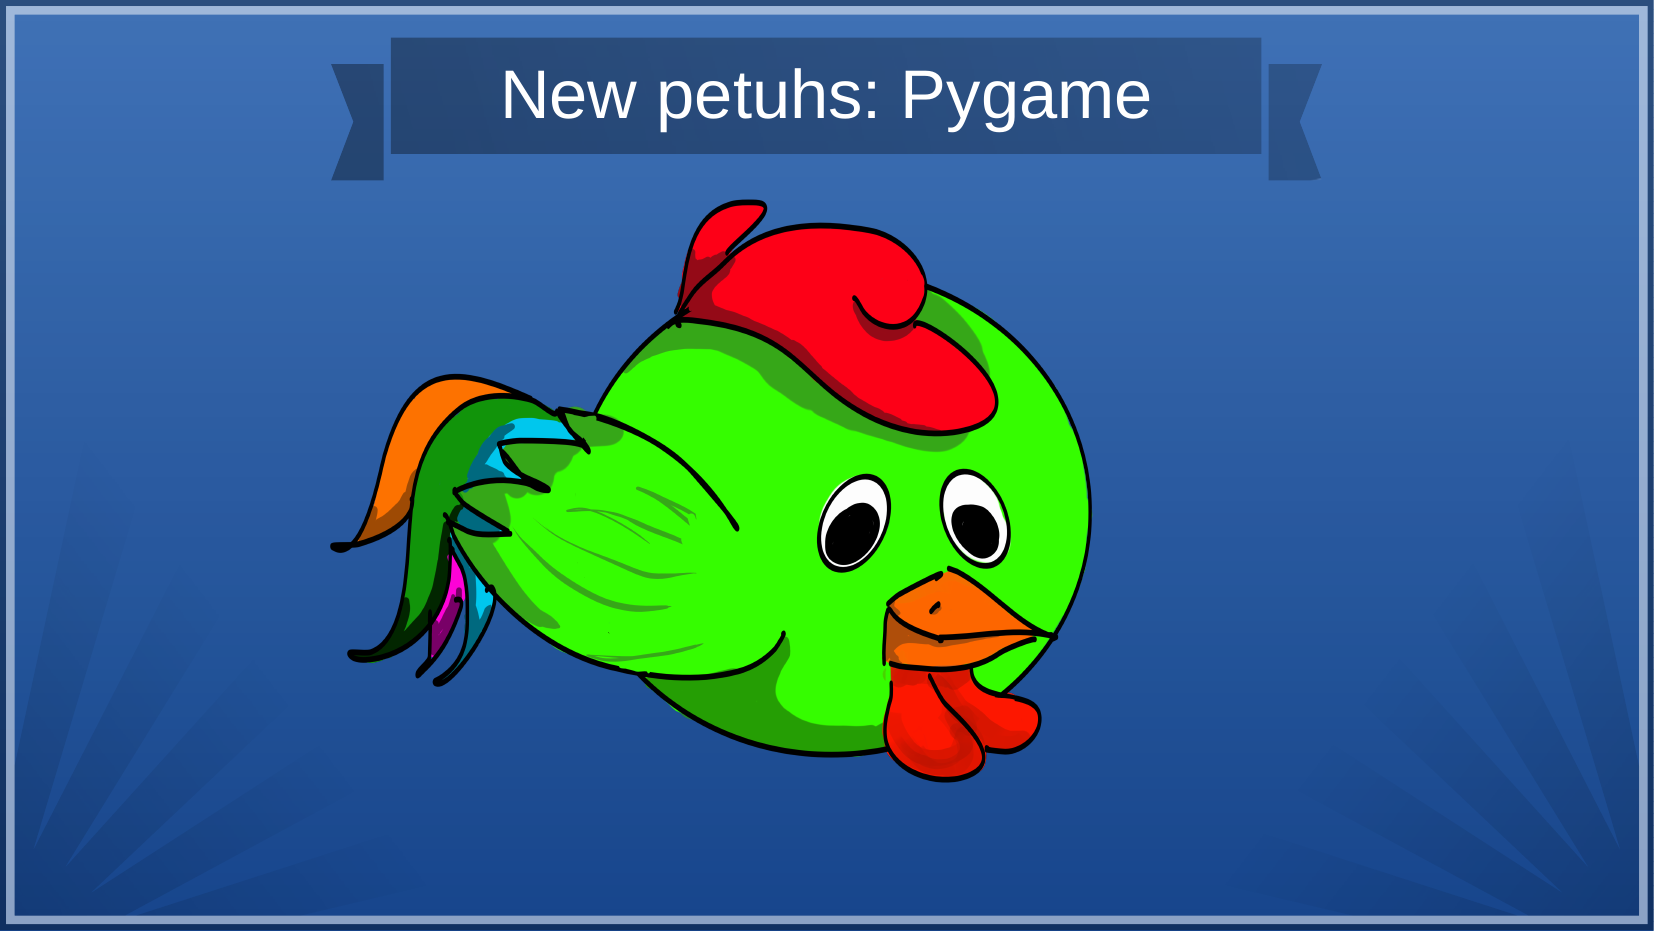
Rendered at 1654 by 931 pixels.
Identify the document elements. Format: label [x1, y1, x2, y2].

picture [177, 0, 1493, 931]
